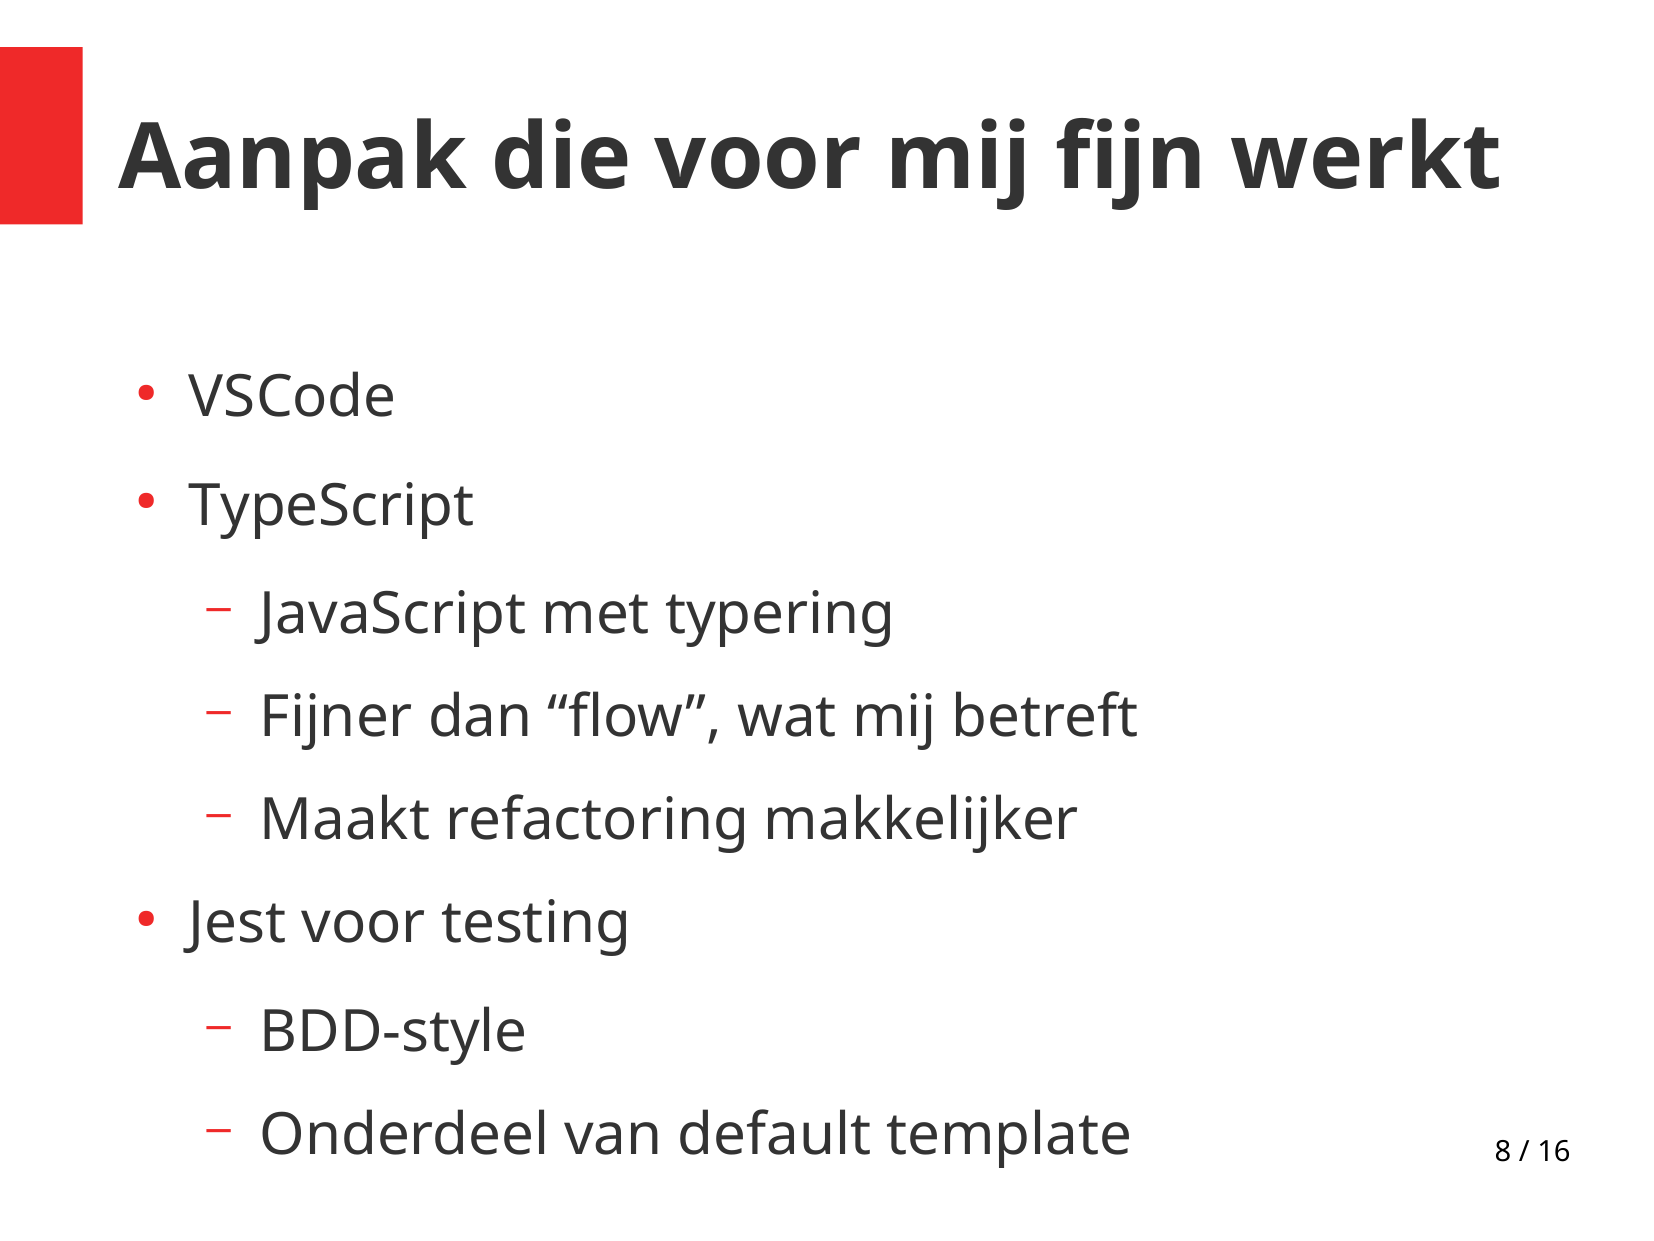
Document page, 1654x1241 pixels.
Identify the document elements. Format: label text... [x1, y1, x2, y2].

list VSCode TypeScript JavaScript met typering Fijner dan “flow”, wat mij betreft Maakt refactoring makkelijker Jest voor testing BDD-style Onderdeel van default template [118, 354, 1536, 1074]
title Aanpak die voor mij fijn werkt [118, 45, 1571, 260]
